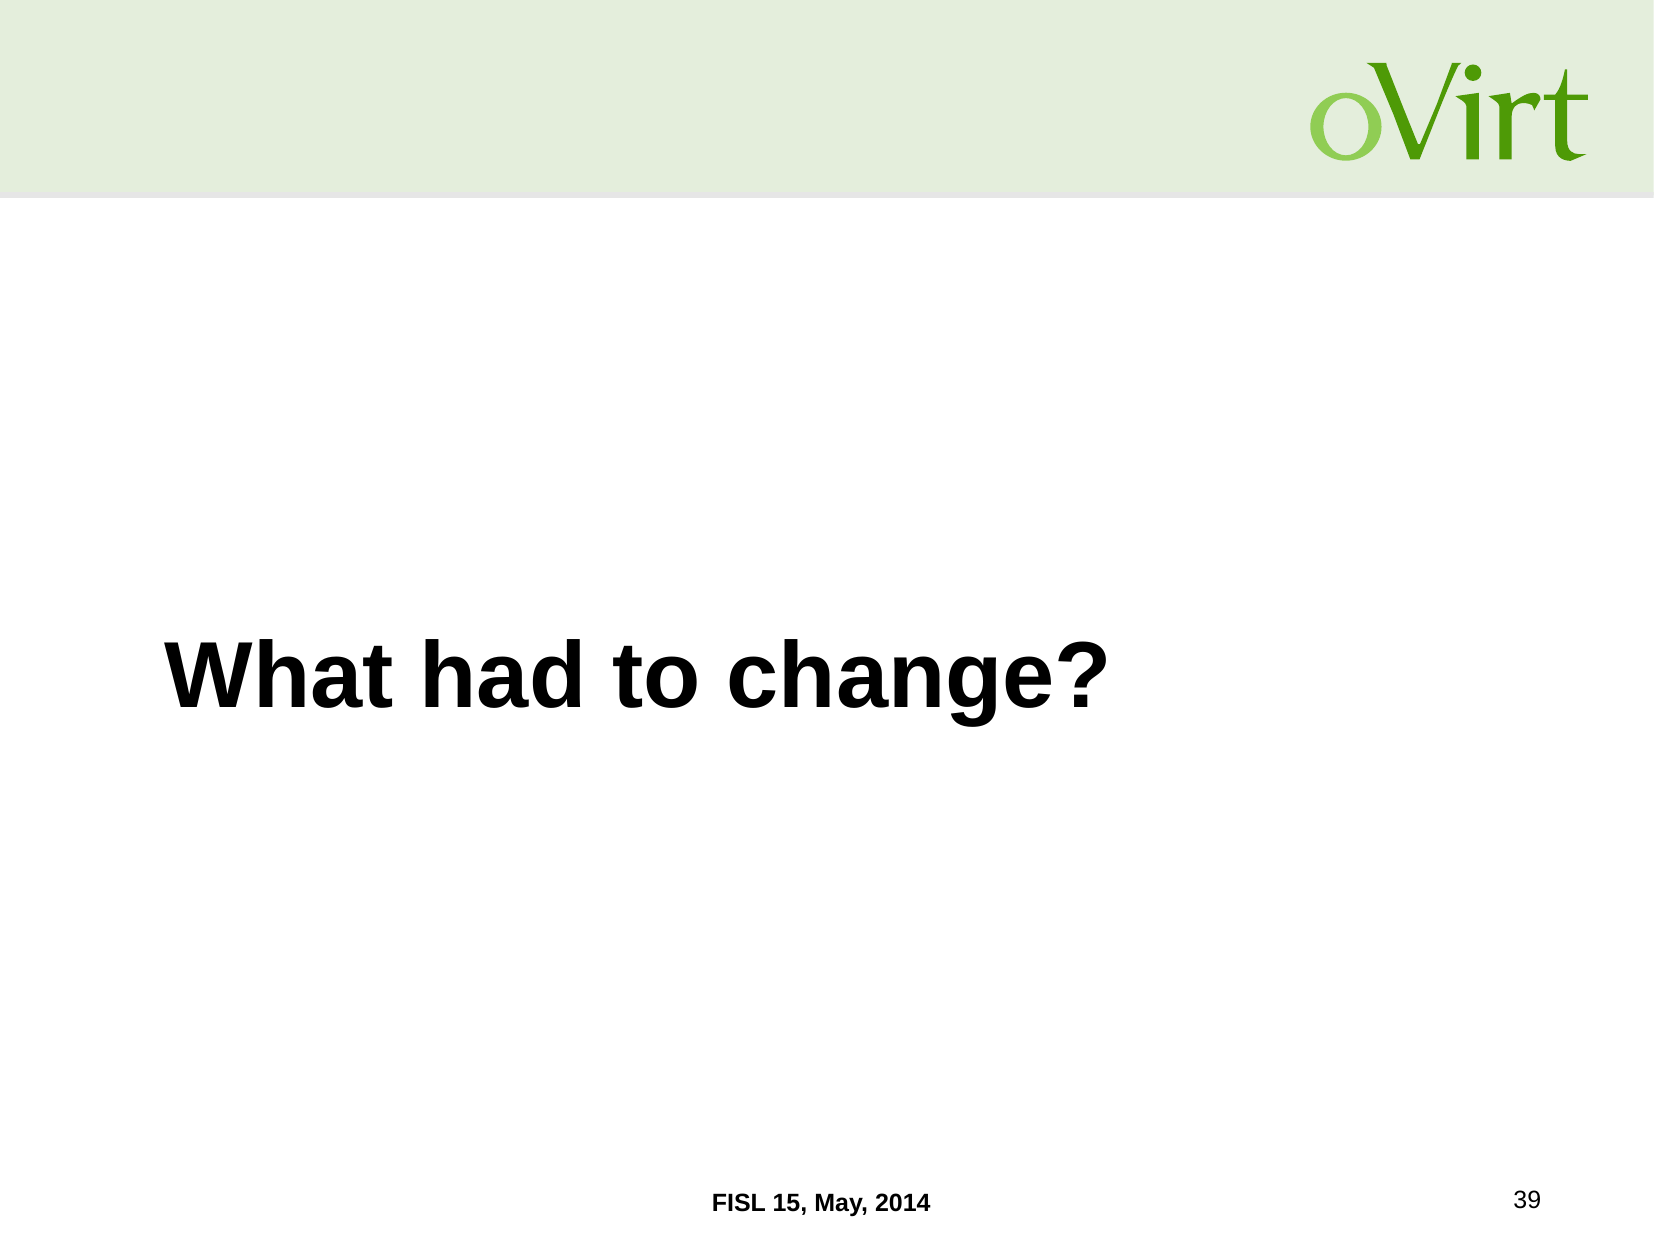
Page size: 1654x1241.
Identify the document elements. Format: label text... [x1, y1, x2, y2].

text_box What had to change? [150, 615, 1654, 750]
